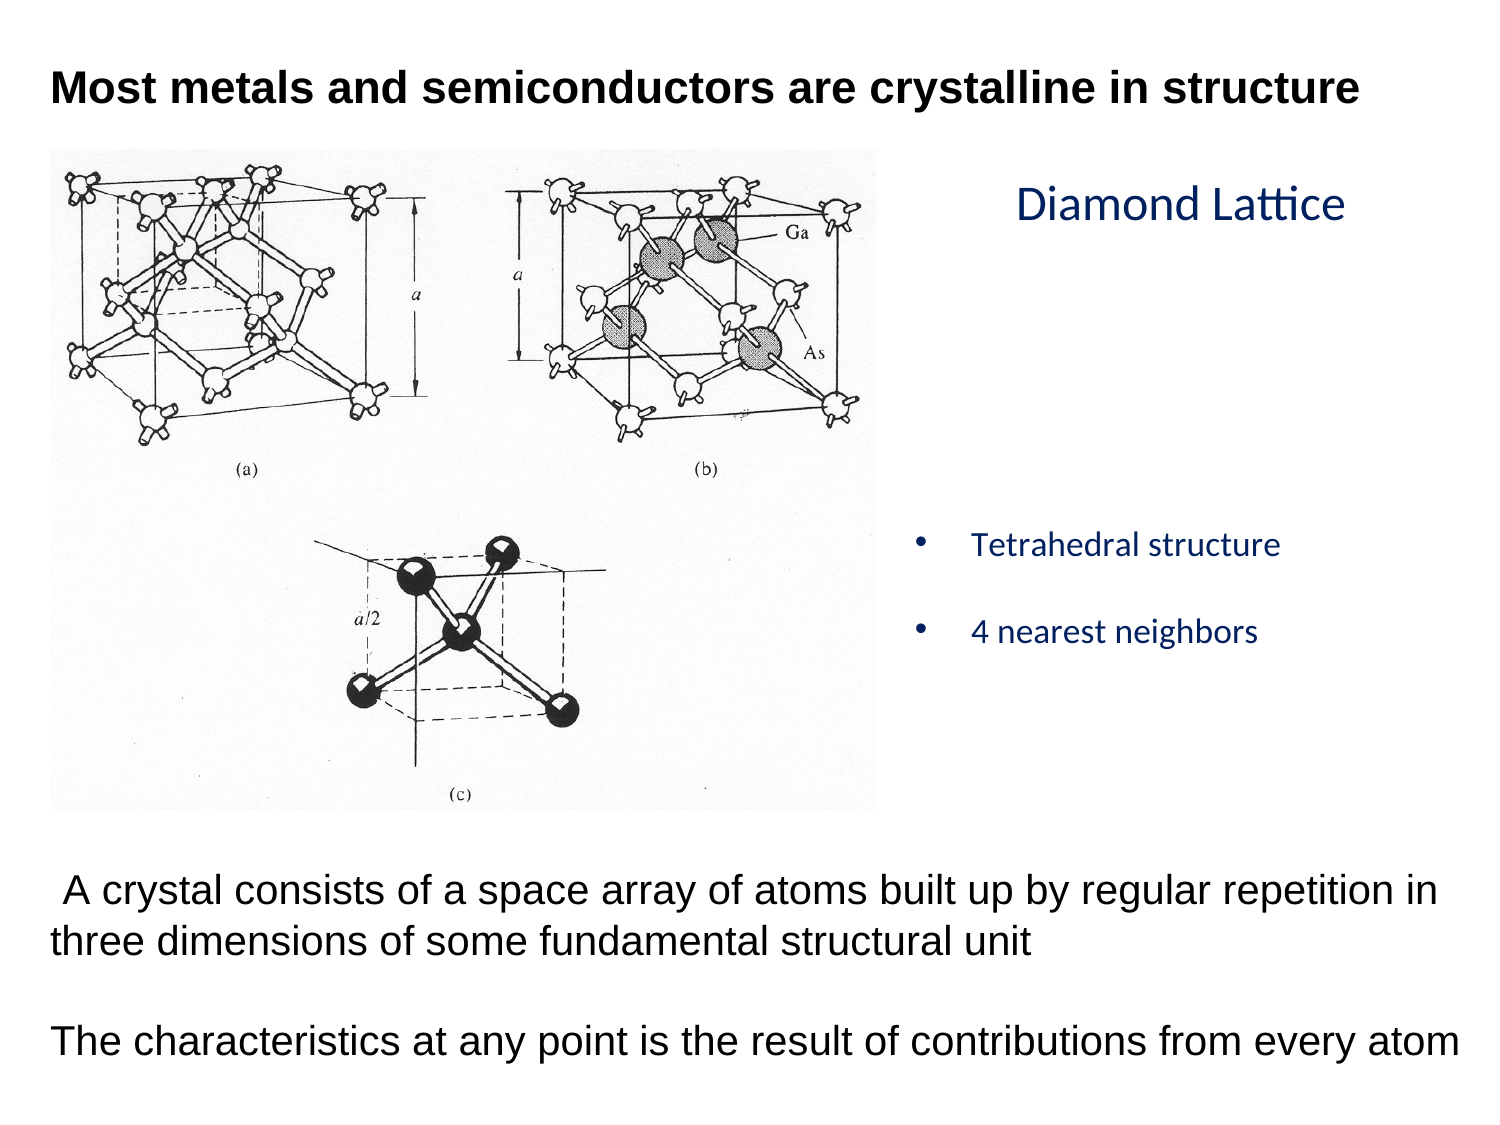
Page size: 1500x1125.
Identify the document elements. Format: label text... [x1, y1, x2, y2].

picture [50, 149, 876, 810]
text_box Tetrahedral structure 4 nearest neighbors [900, 524, 1442, 657]
text_box Most metals and semiconductors are crystalline in structure [49, 50, 1500, 113]
text_box A crystal consists of a space array of atoms built up by regular repetition in three dimensions of some fundamental structural unit The characteristics at any point is the result of contributions from every atom [49, 850, 1500, 1064]
text_box Diamond Lattice [912, 162, 1450, 238]
